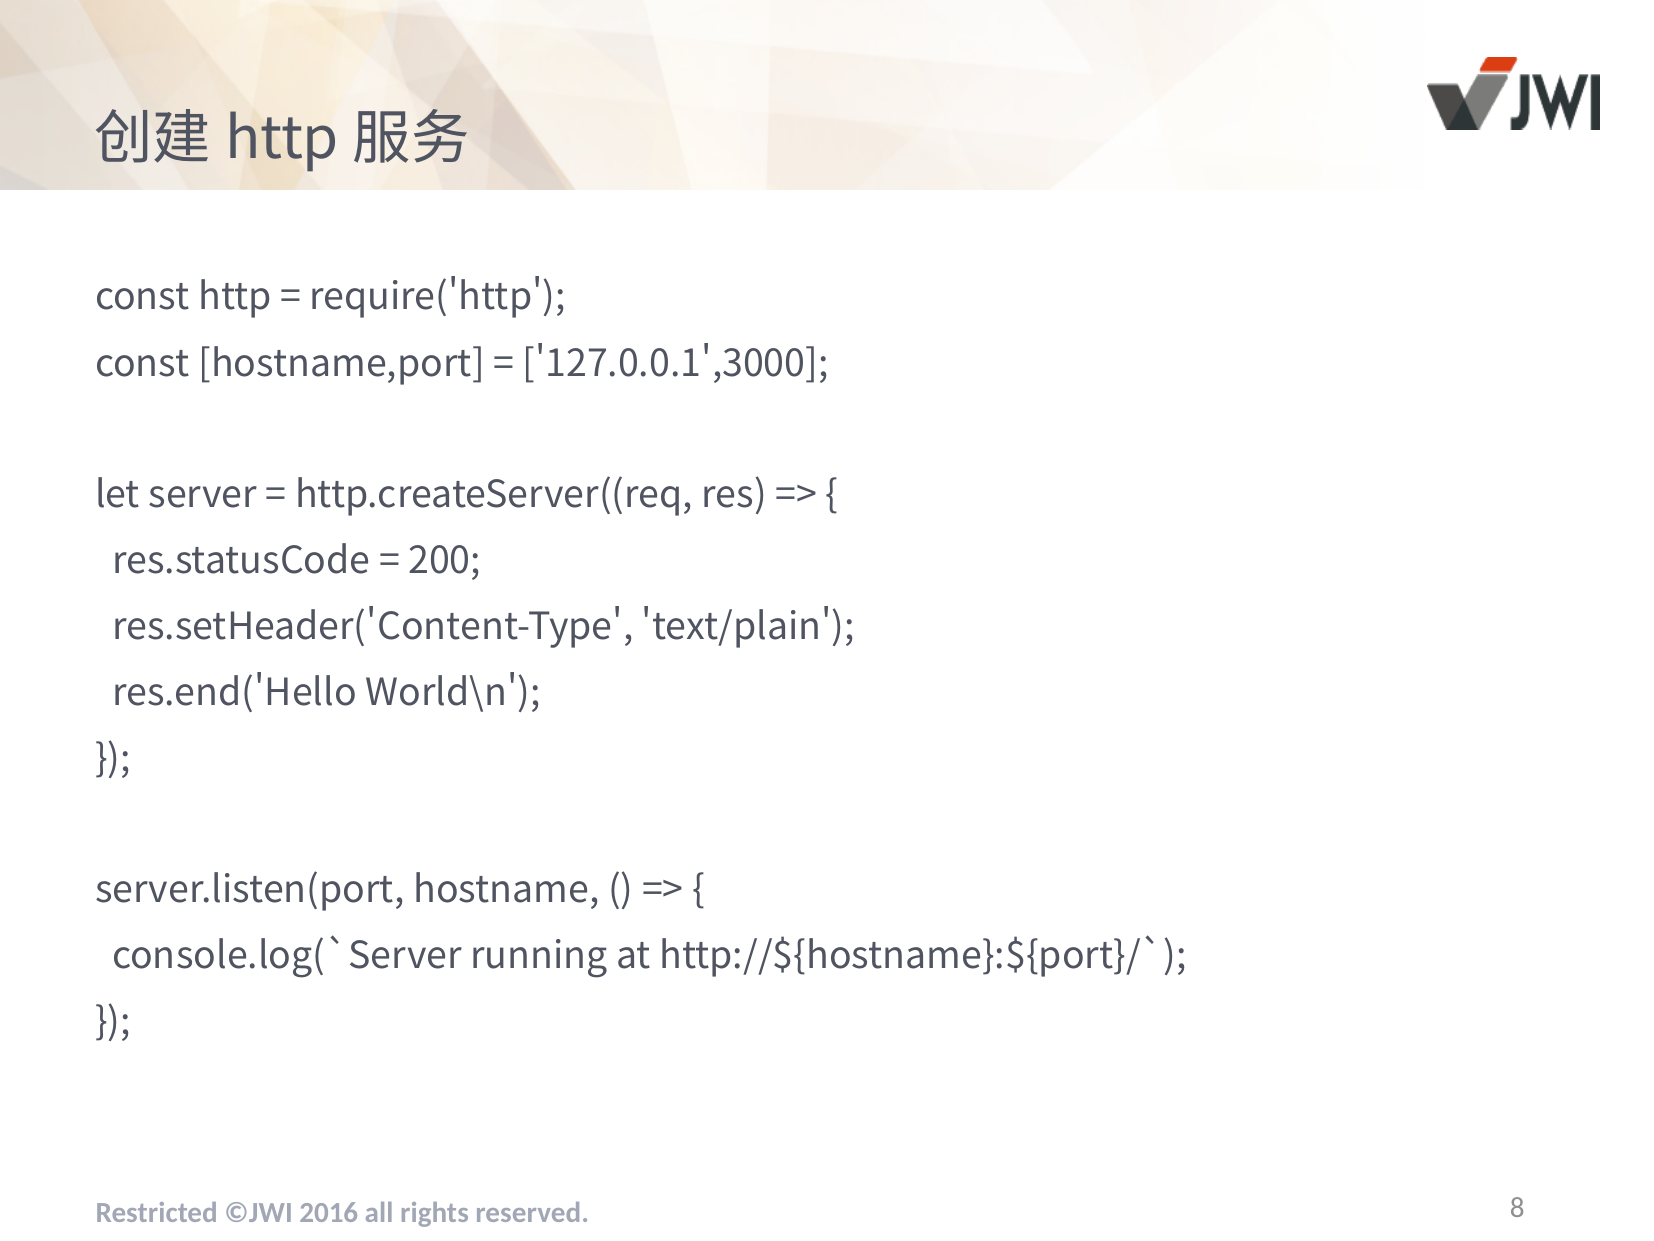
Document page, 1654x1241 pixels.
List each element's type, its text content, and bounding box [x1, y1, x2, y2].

title 创建http服务 [79, 36, 1396, 178]
list const http = require('http'); const [hostname,port] = ['127.0.0.1',3000]; let server = http.createServer((req, res) => { res.statusCode = 200; res.setHeader('Content-Type', 'text/plain'); res.end('Hello World\n'); }); server.listen(port, hostname, () => { console.log(`Server running at http://${hostname}:${port}/`); }); [80, 265, 1564, 1117]
picture [0, 0, 1654, 190]
slide_number <编号> [1394, 1172, 1540, 1239]
